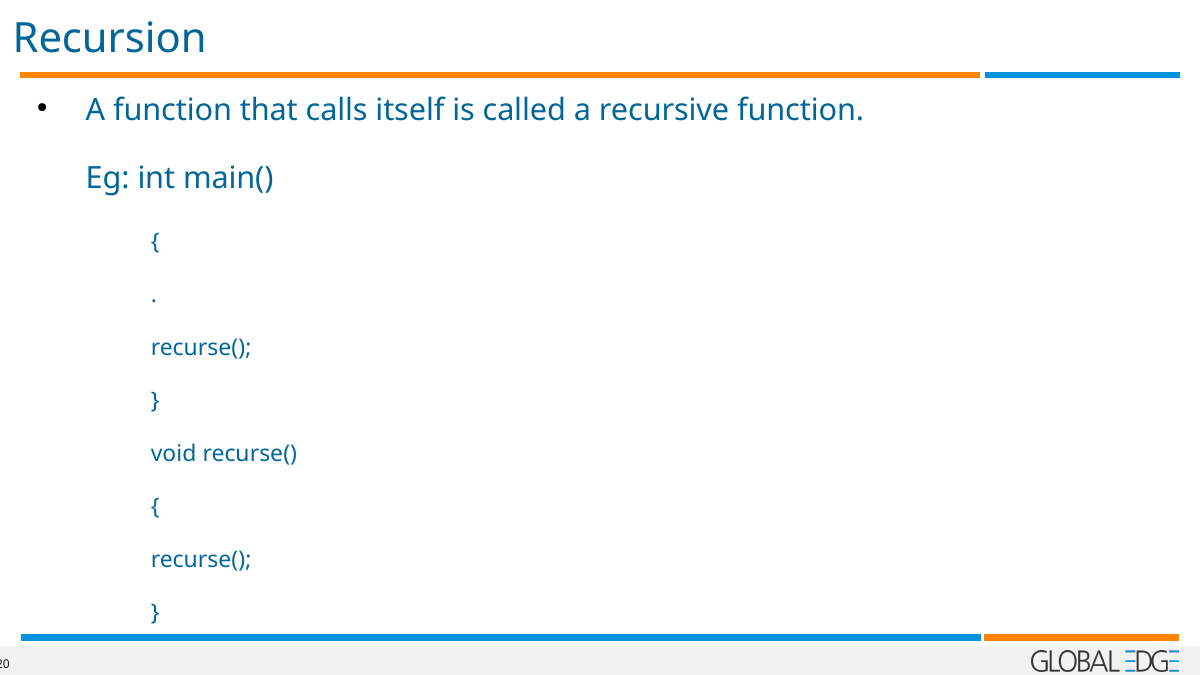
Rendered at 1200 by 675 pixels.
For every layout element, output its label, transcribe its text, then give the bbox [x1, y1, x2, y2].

list A function that calls itself is called a recursive function. Eg: int main() { . recurse(); } void recurse() { recurse(); } [20, 87, 1179, 628]
picture [1031, 650, 1179, 672]
title Recursion [12, 9, 1088, 63]
